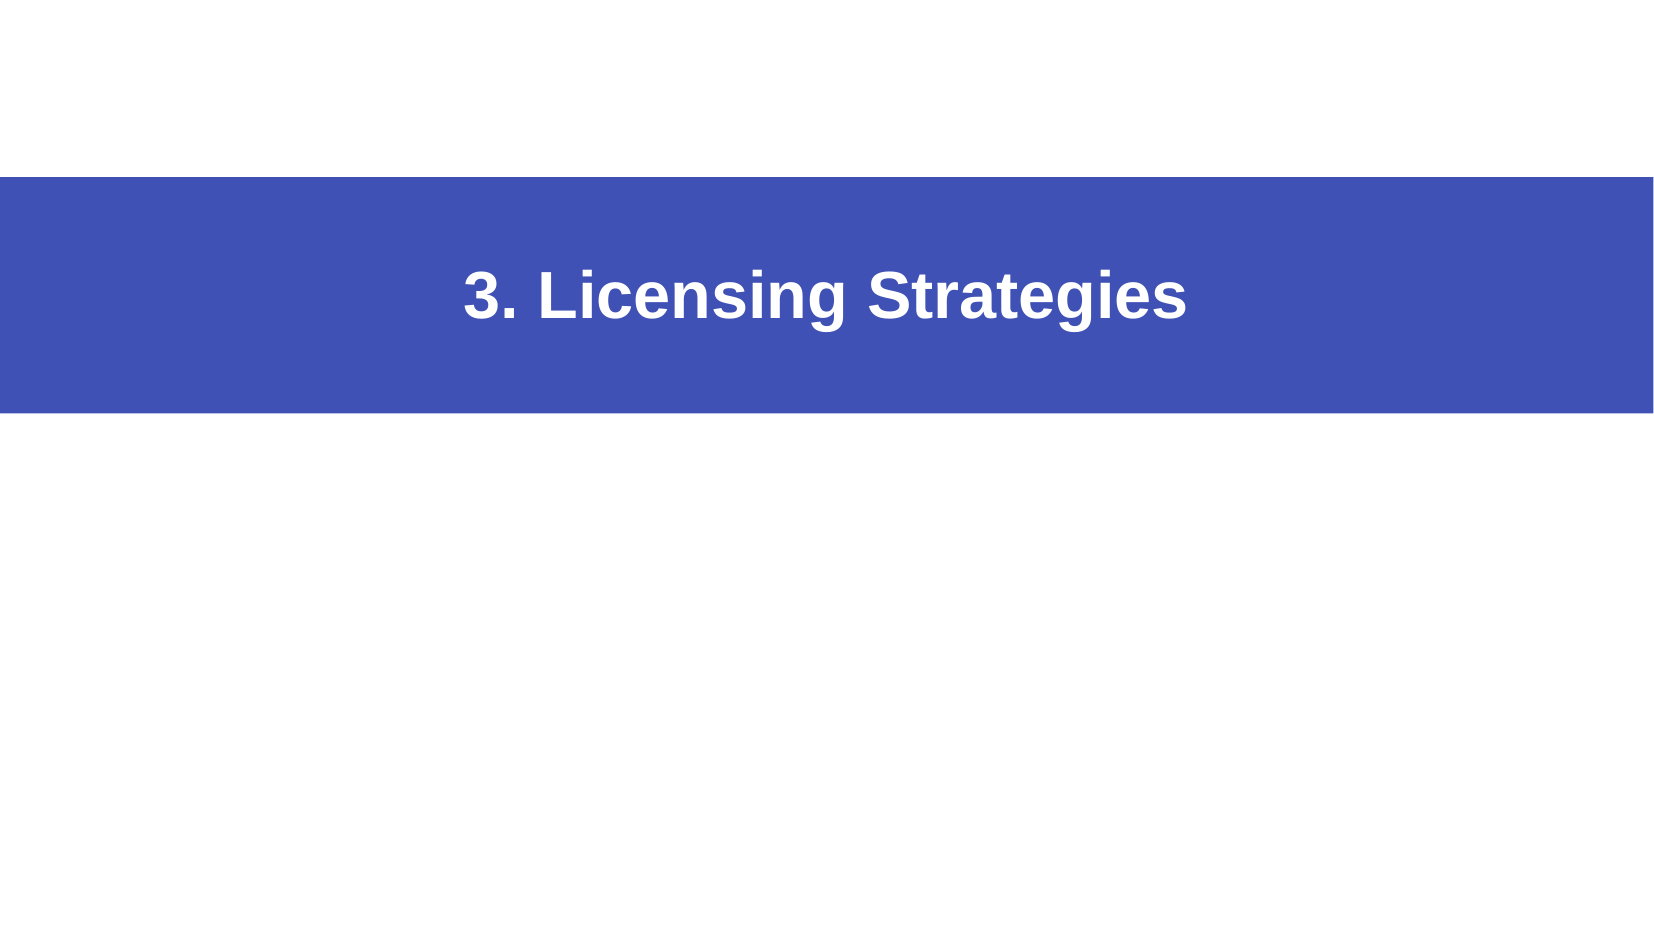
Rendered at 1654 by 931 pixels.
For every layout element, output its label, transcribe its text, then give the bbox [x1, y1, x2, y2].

title 3. Licensing Strategies [0, 177, 1654, 414]
